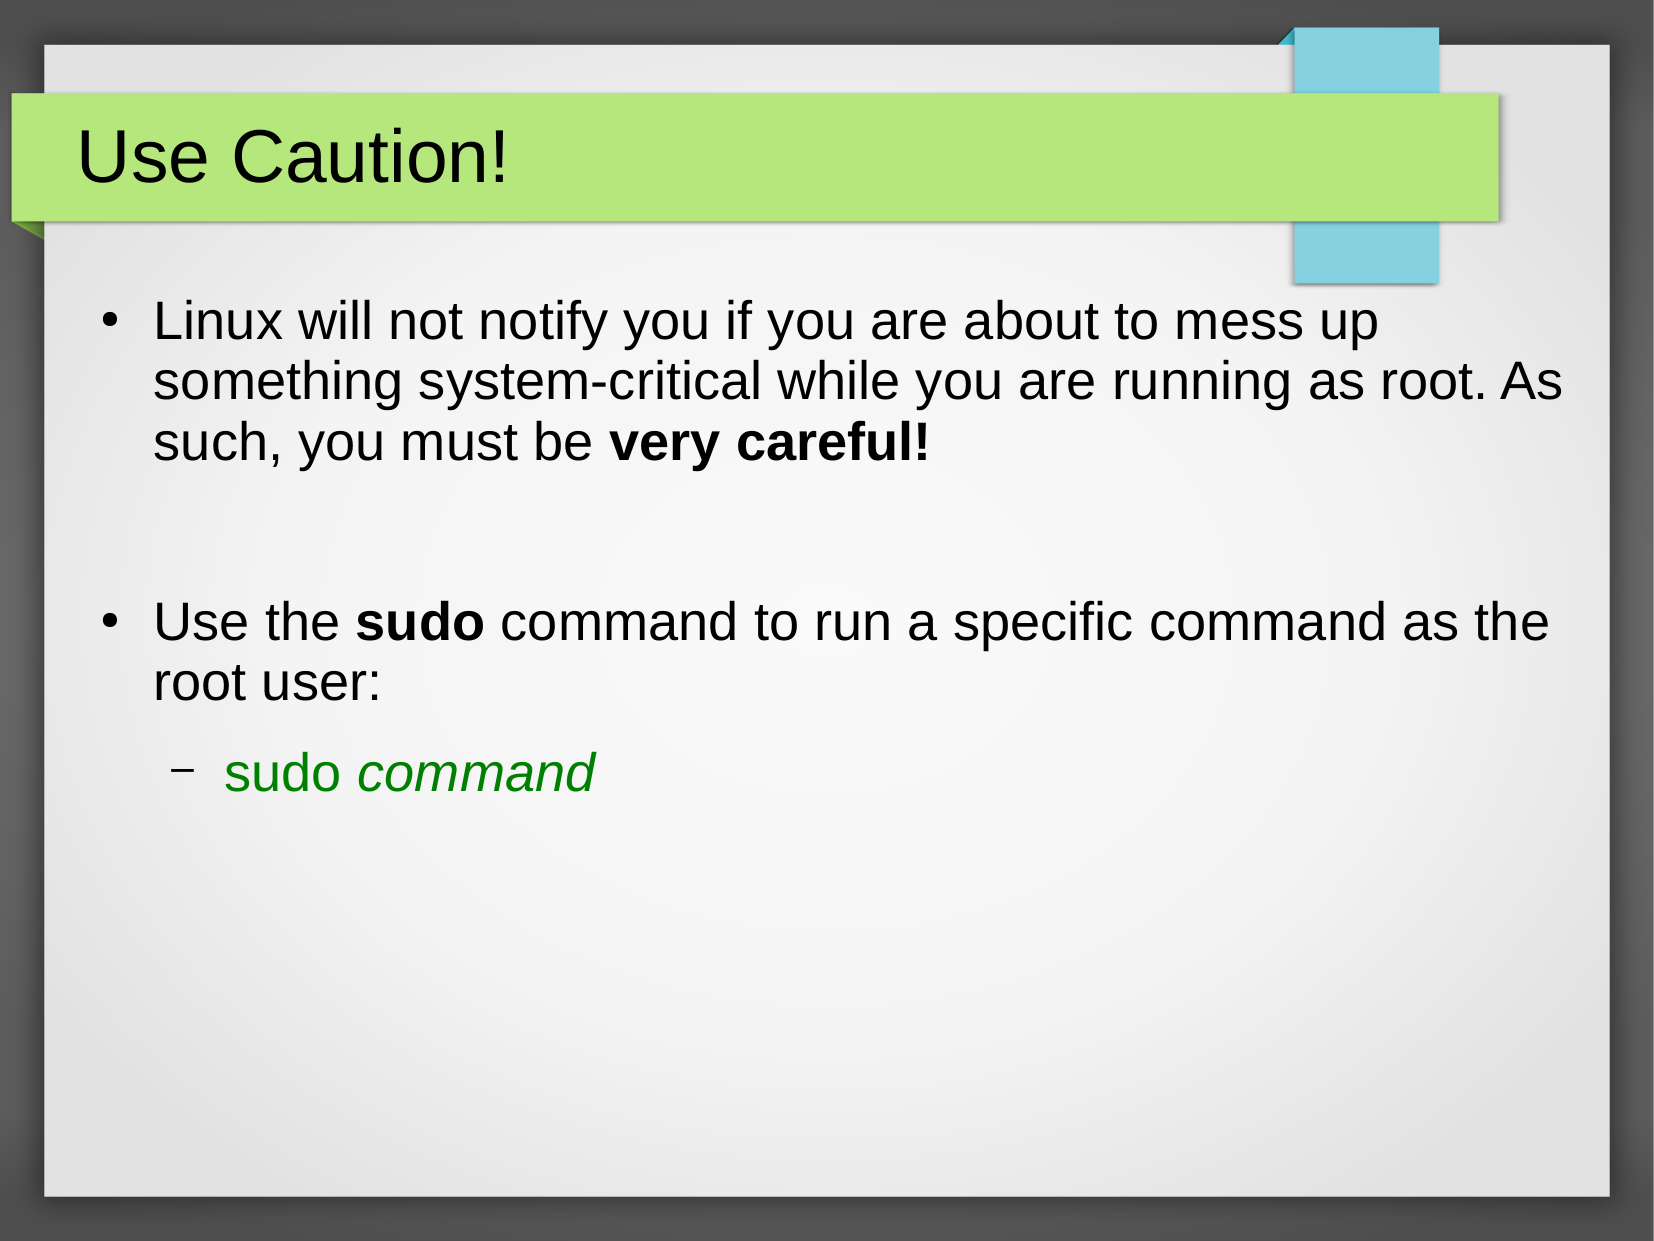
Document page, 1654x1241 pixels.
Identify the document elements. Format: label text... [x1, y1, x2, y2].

picture [0, 0, 1654, 1241]
title Use Caution! [76, 112, 1565, 200]
list Linux will not notify you if you are about to mess up something system-critical while you are running as root. As such, you must be very careful! Use the sudo command to run a specific command as the root user: sudo command [82, 290, 1571, 1094]
